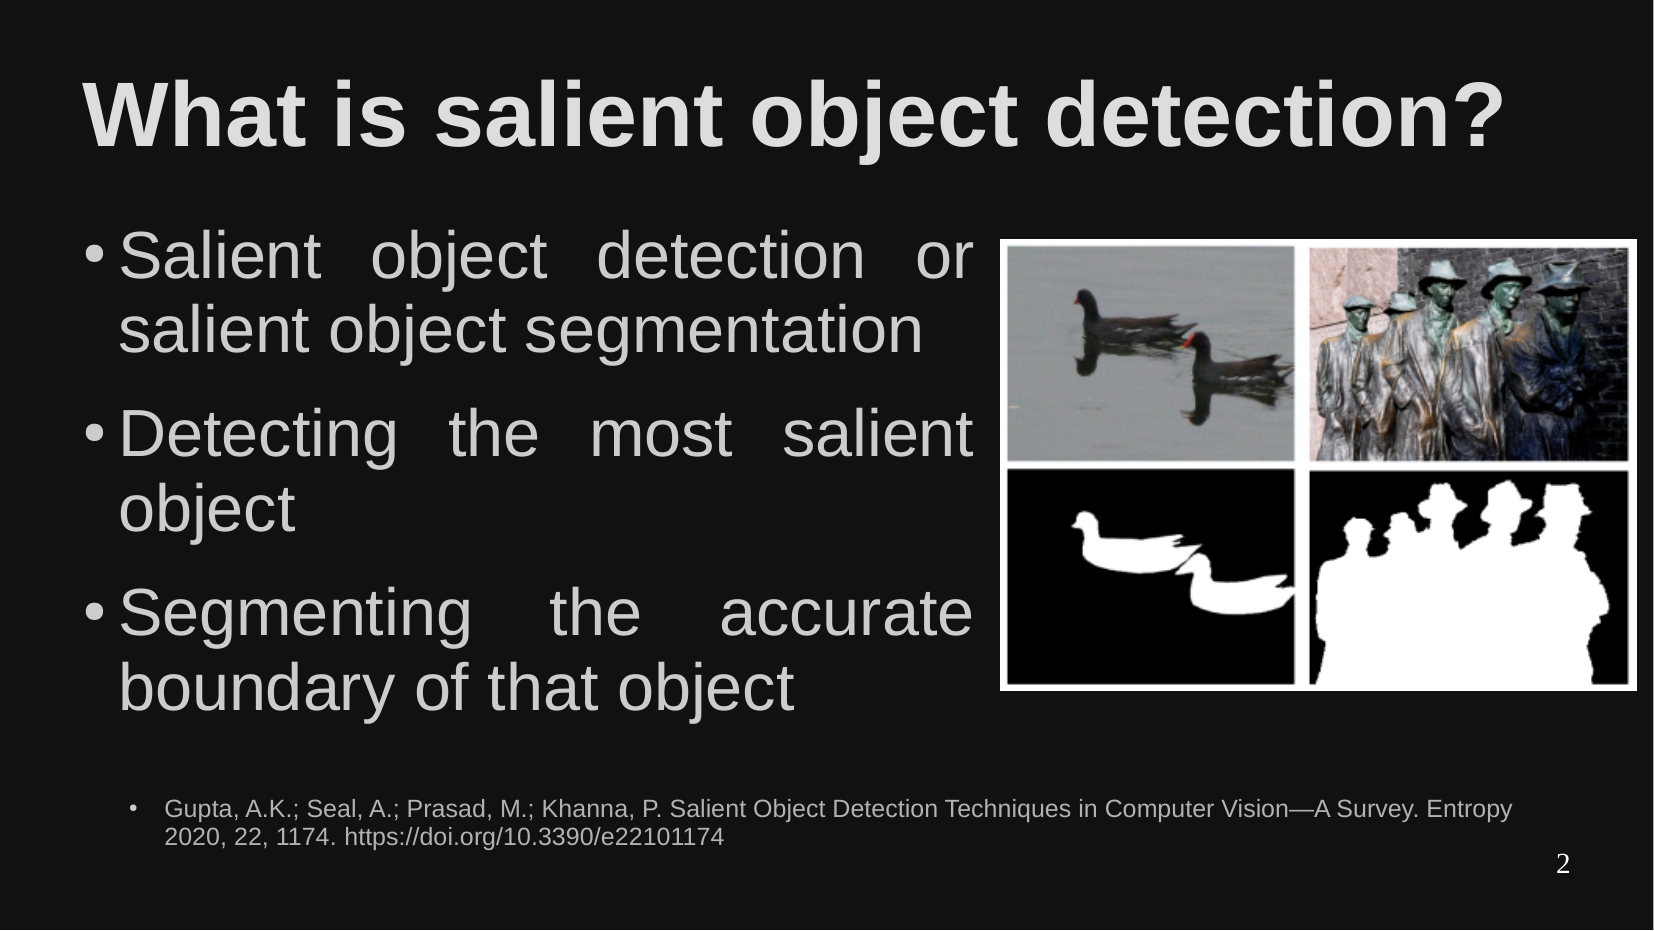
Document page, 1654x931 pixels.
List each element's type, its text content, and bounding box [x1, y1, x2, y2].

text_box Gupta, A.K.; Seal, A.; Prasad, M.; Khanna, P. Salient Object Detection Techniques in Computer Vision—A Survey. Entropy 2020, 22, 1174. https://doi.org/10.3390/e22101174 [114, 787, 1540, 891]
title What is salient object detection? [82, 37, 1571, 193]
picture [1000, 239, 1637, 691]
list Salient object detection or salient object segmentation Detecting the most salient object Segmenting the accurate boundary of that object [82, 217, 976, 757]
